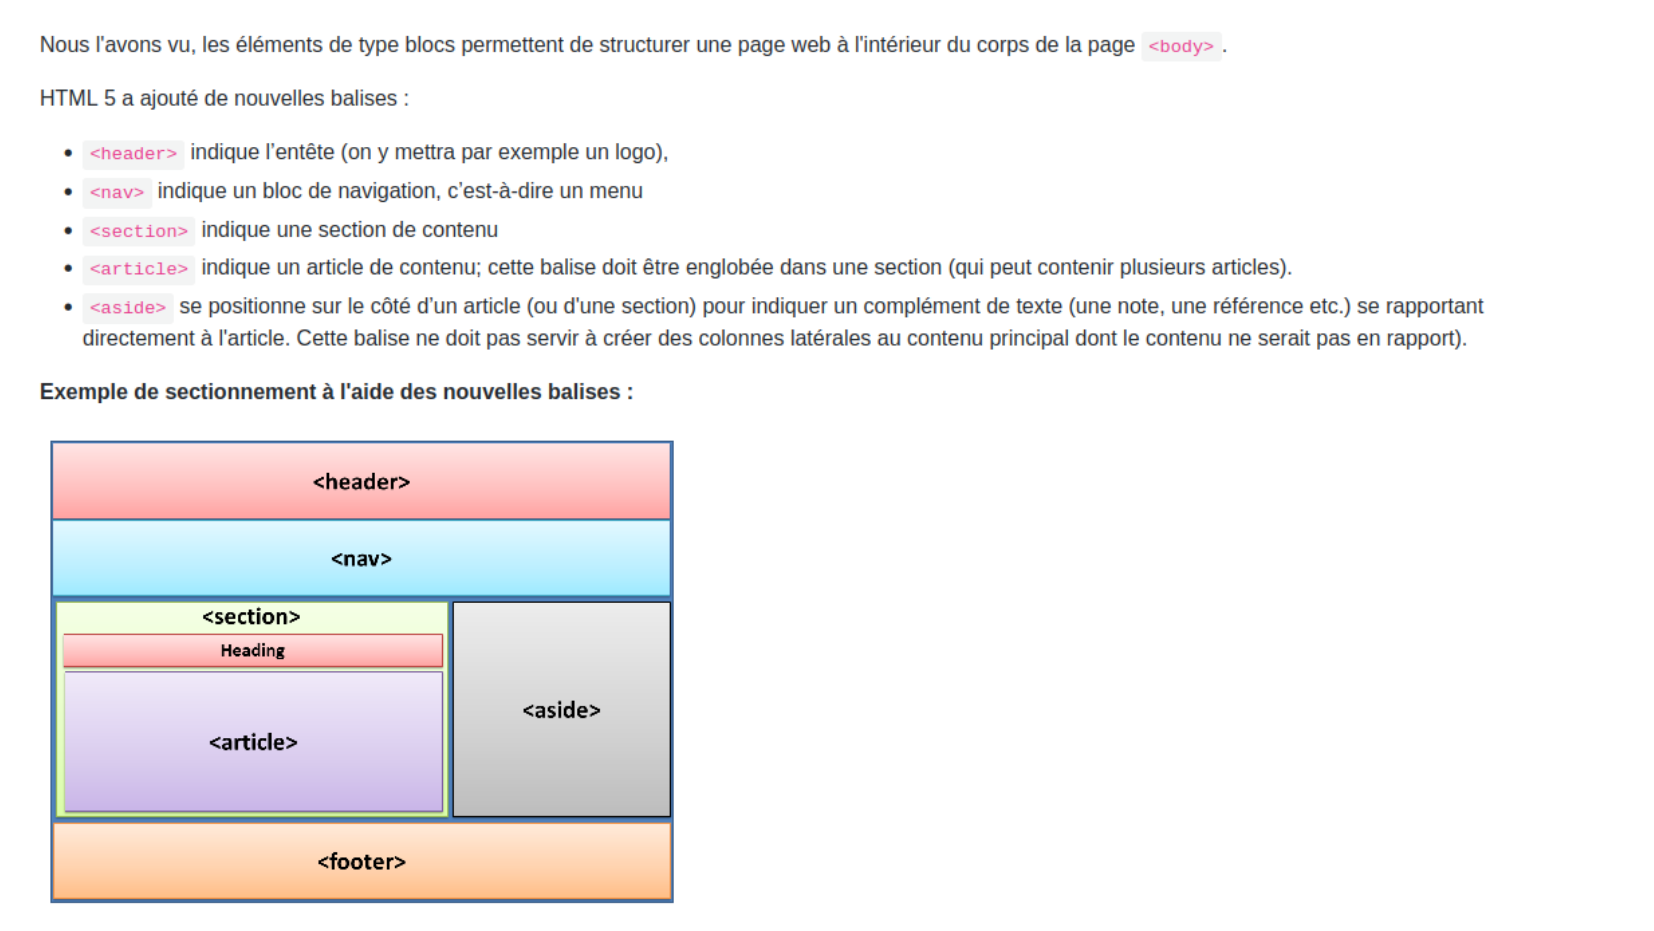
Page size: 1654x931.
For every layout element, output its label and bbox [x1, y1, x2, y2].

picture [5, 16, 1509, 930]
